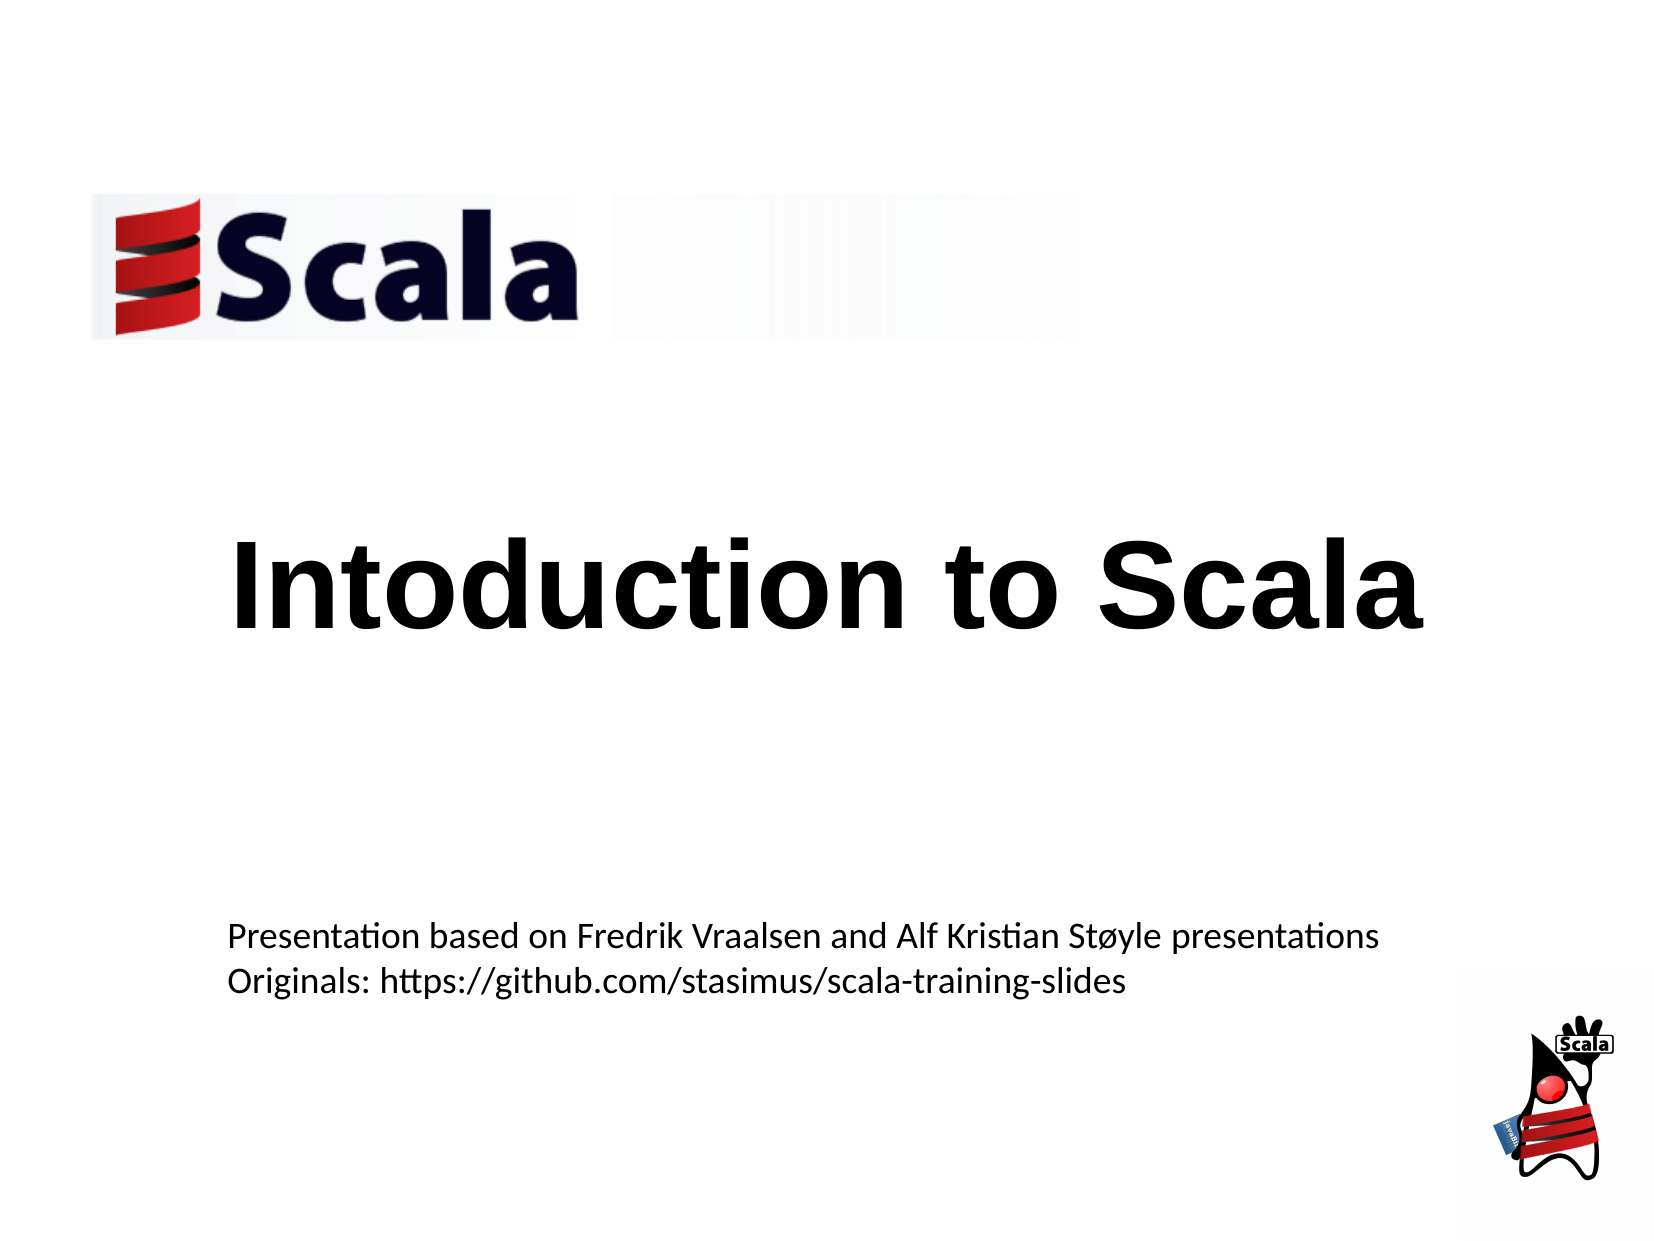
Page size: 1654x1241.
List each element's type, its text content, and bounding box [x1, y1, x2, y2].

picture [91, 194, 1101, 341]
subtitle Intoduction to Scala [82, 56, 1571, 1102]
text_box Presentation based on Fredrik Vraalsen and Alf Kristian Støyle presentations Originals: https://github.com/stasimus/scala-training-slides [212, 903, 1408, 1010]
